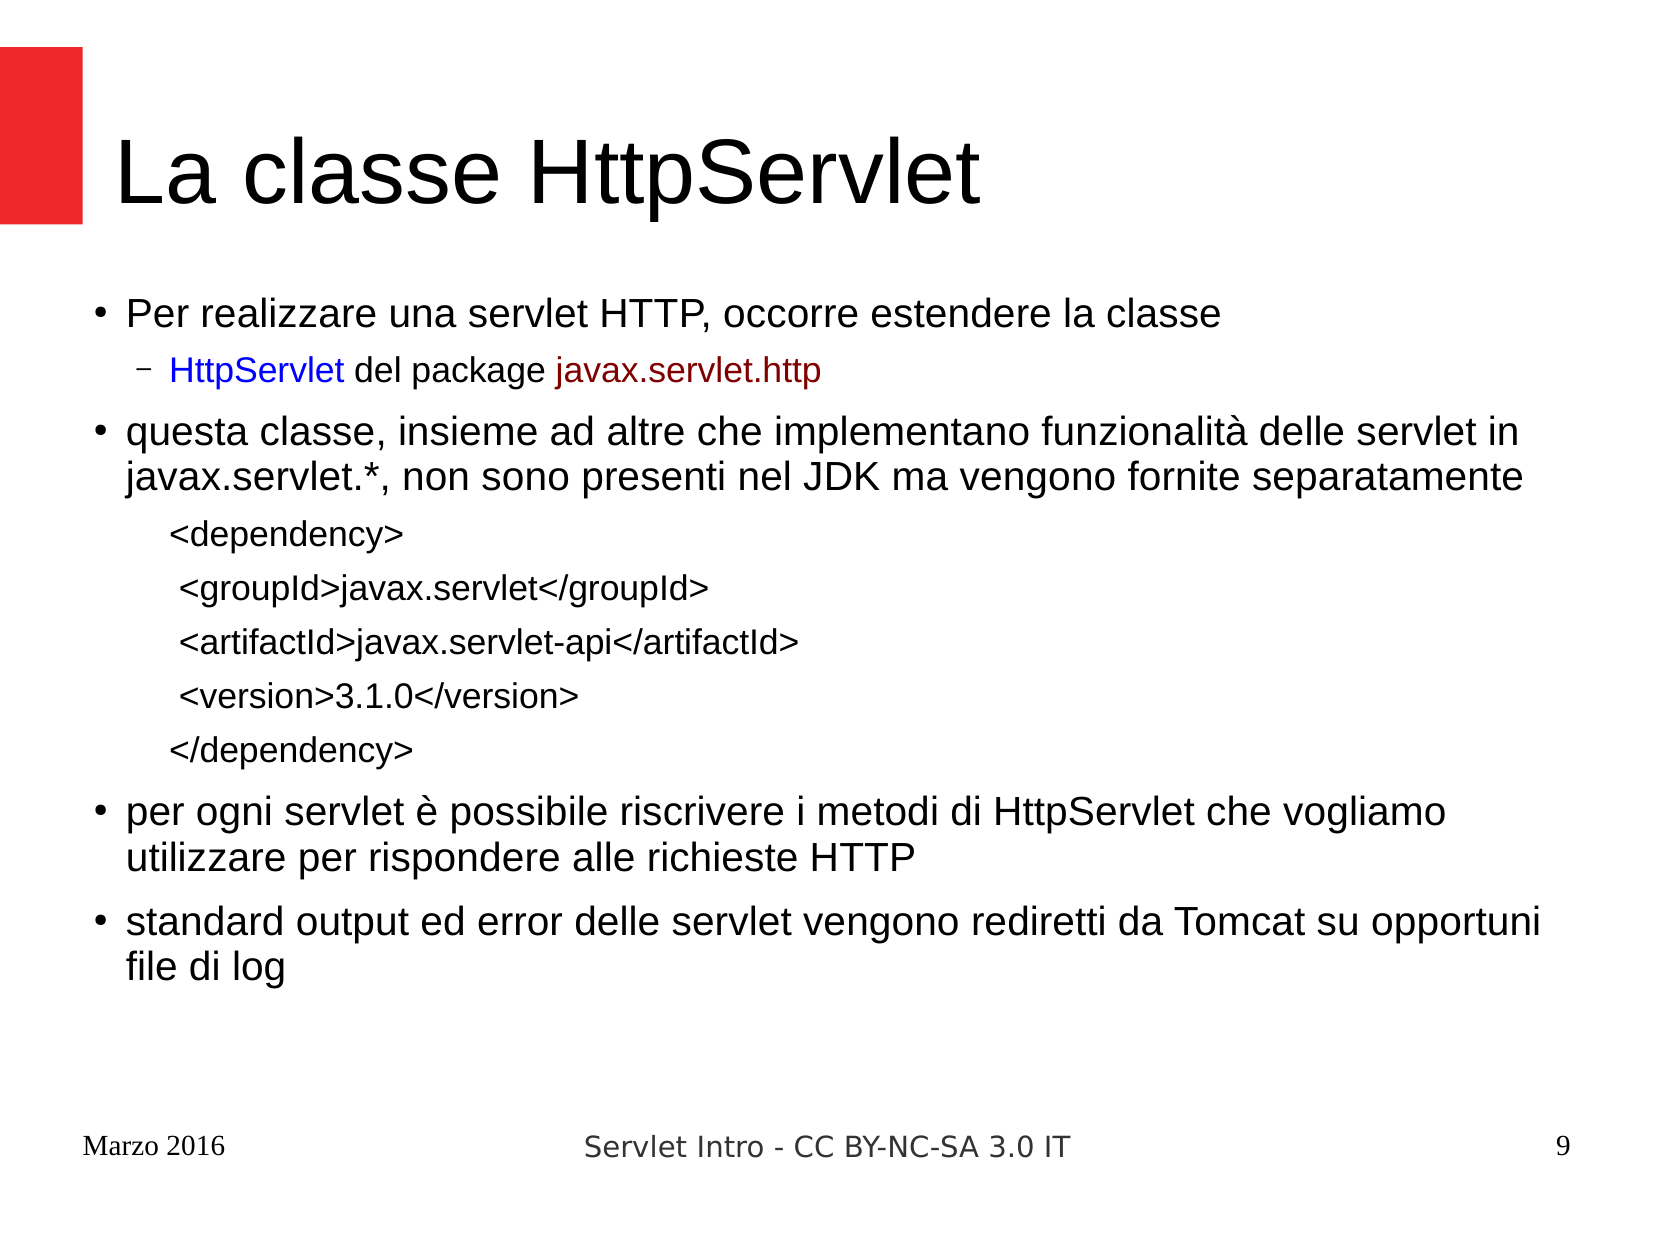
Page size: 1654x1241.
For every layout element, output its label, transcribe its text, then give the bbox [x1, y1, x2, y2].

title La classe HttpServlet [114, 73, 1539, 271]
list Per realizzare una servlet HTTP, occorre estendere la classe HttpServlet del package javax.servlet.http questa classe, insieme ad altre che implementano funzionalità delle servlet in javax.servlet.*, non sono presenti nel JDK ma vengono fornite separatamente <dependency> <groupId>javax.servlet</groupId> <artifactId>javax.servlet-api</artifactId> <version>3.1.0</version> </dependency> per ogni servlet è possibile riscrivere i metodi di HttpServlet che vogliamo utilizzare per rispondere alle richieste HTTP standard output ed error delle servlet vengono rediretti da Tomcat su opportuni file di log [82, 290, 1571, 1010]
